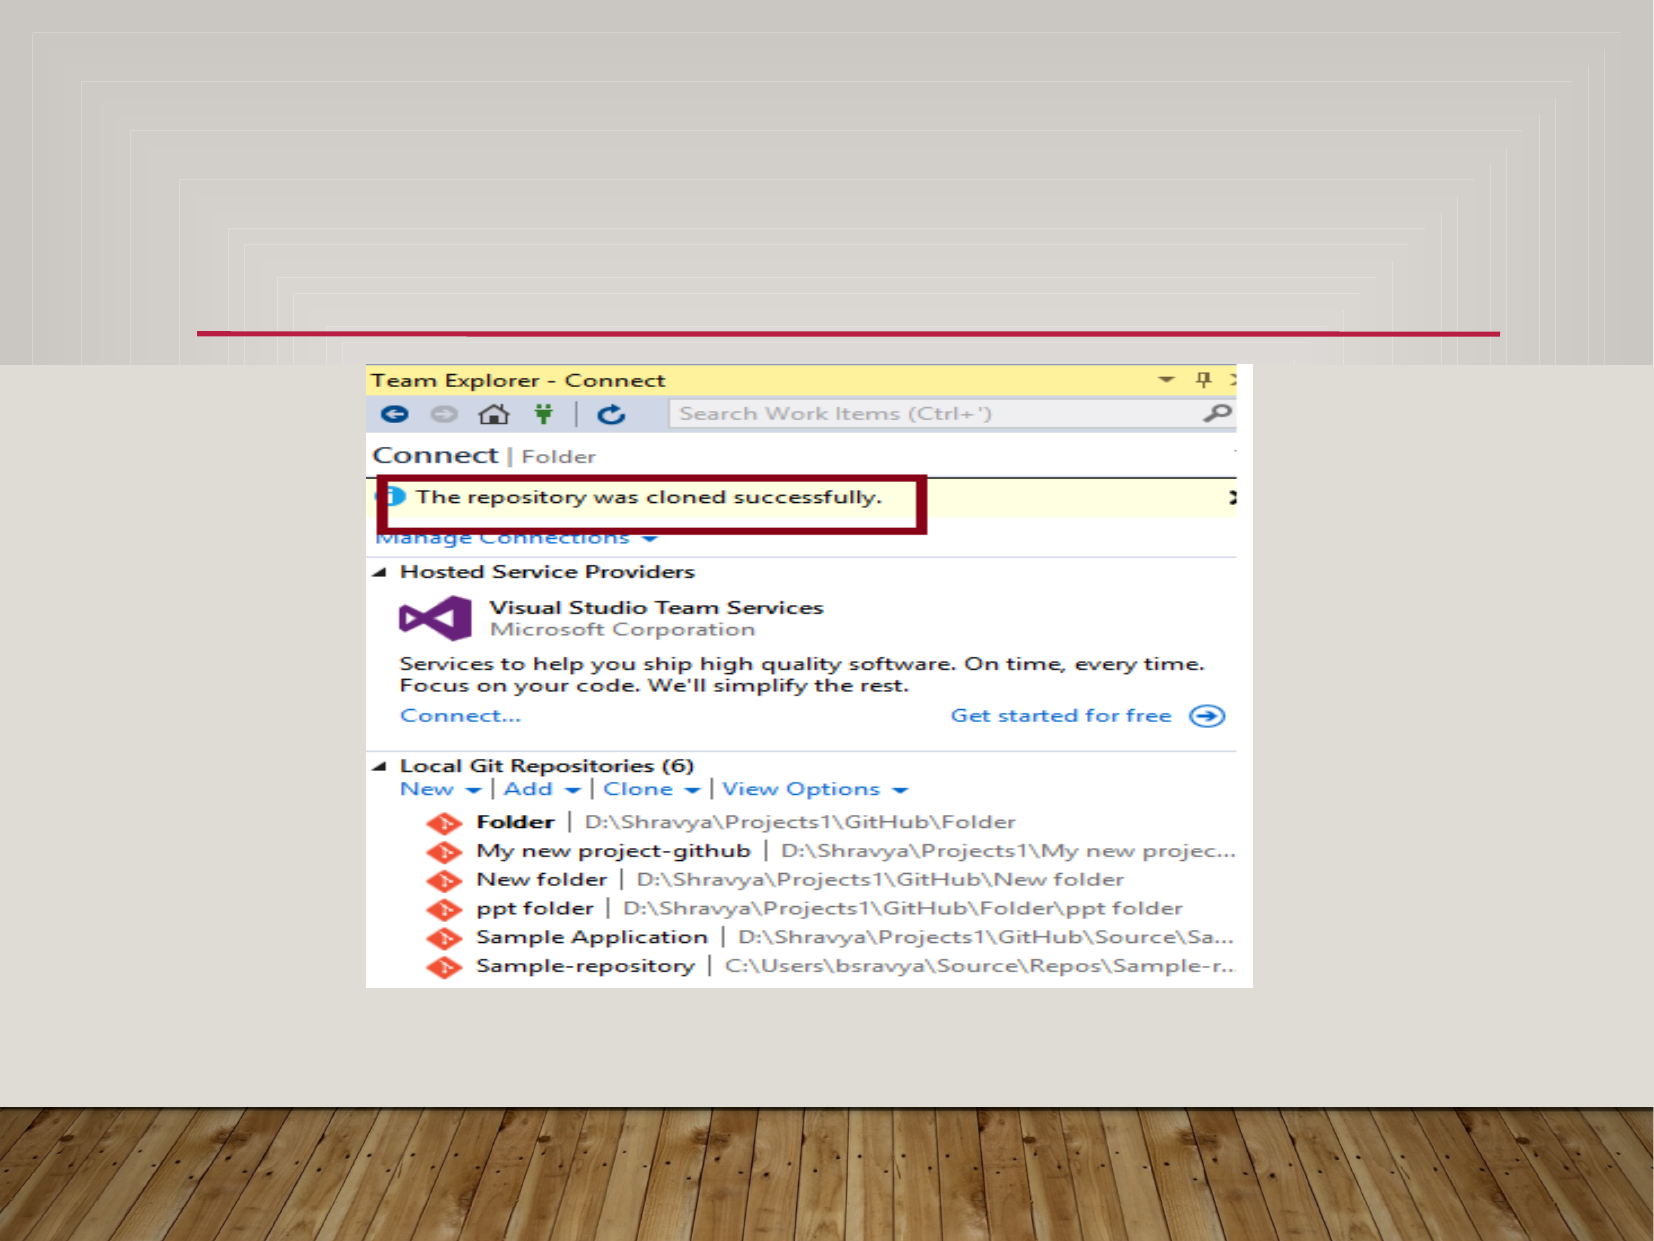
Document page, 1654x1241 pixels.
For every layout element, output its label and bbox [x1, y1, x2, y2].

picture [0, 1107, 1654, 1241]
picture [366, 364, 1253, 988]
